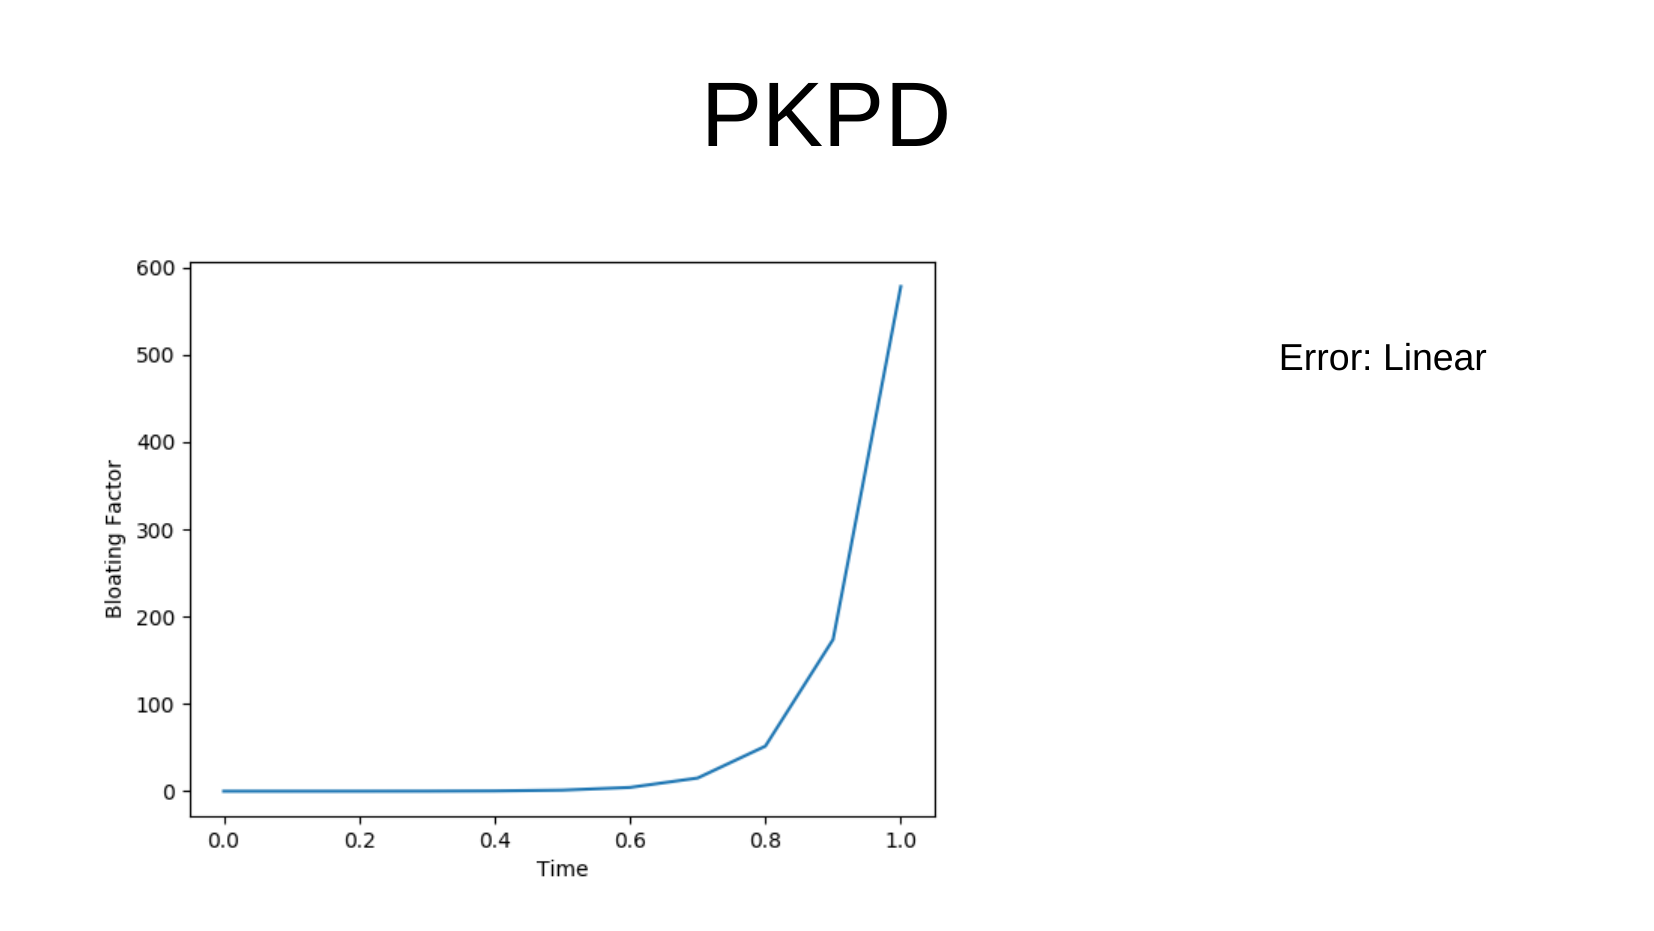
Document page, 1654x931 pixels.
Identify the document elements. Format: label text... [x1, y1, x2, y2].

title PKPD [82, 37, 1571, 193]
picture [70, 175, 1031, 896]
text_box Error: Linear [1264, 328, 1511, 428]
